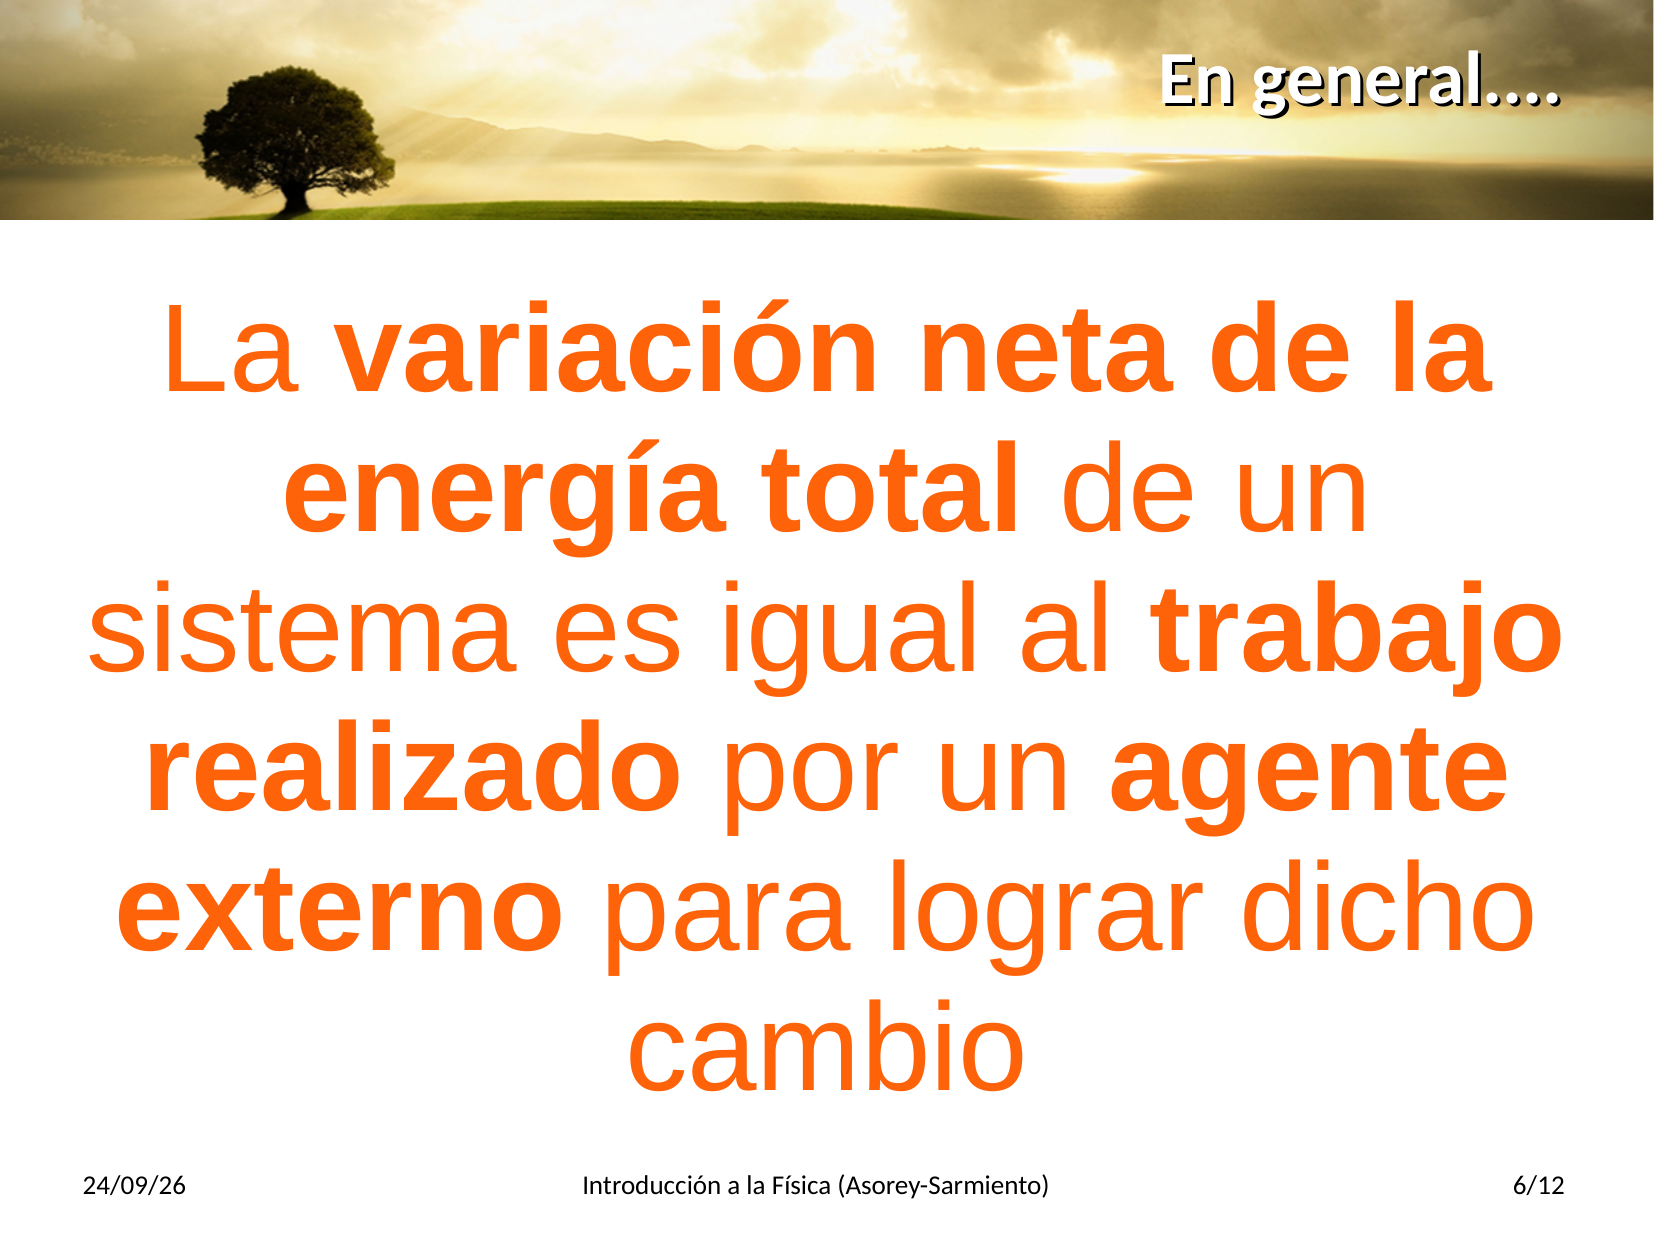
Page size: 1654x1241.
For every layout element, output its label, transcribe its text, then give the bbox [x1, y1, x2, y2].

title En general.... [75, 19, 1564, 151]
picture [0, 0, 1654, 220]
subtitle La variación neta de la energía total de un sistema es igual al trabajo realizado por un agente externo para lograr dicho cambio [82, 255, 1571, 1141]
